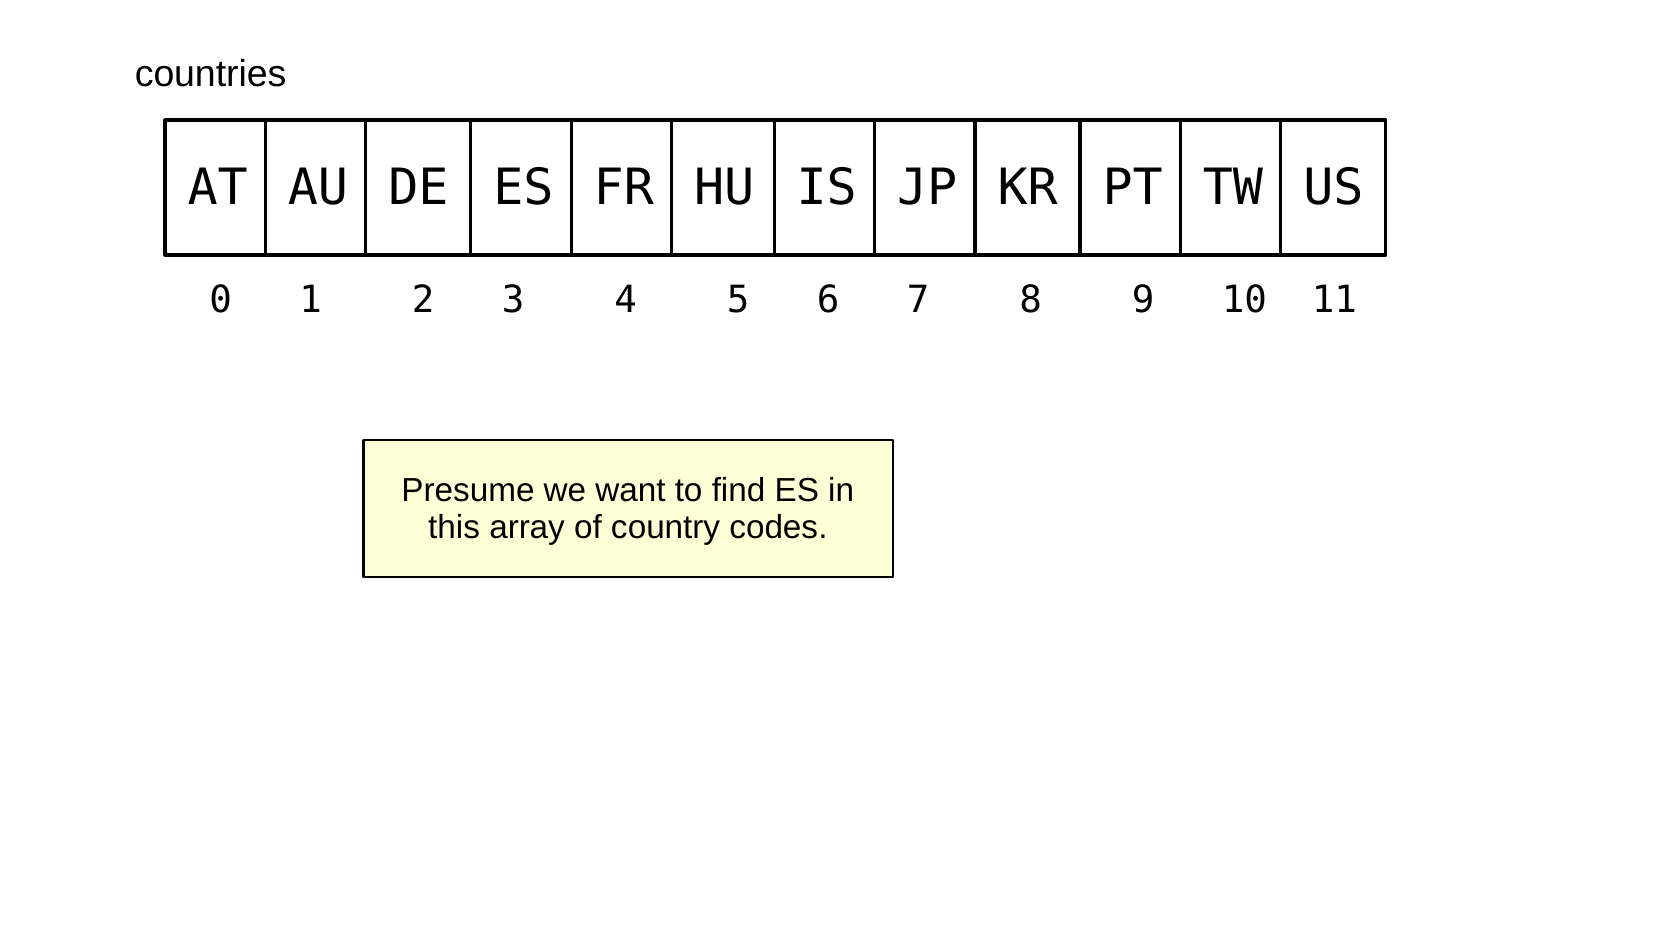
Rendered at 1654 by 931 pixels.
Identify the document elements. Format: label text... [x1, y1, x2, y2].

text_box ES [470, 120, 571, 256]
text_box TW [1180, 120, 1280, 256]
text_box DE [365, 120, 470, 256]
text_box 0 1 2 3 4 5 6 7 8 9 10 11 [194, 270, 1372, 329]
text_box IS [774, 120, 874, 256]
text_box JP [874, 120, 975, 256]
text_box Presume we want to find ES in this array of country codes. [363, 440, 893, 577]
text_box KR [975, 120, 1080, 256]
text_box FR [571, 120, 671, 256]
text_box PT [1080, 120, 1180, 256]
text_box HU [671, 120, 774, 256]
text_box AU [265, 120, 365, 256]
text_box AT [165, 120, 265, 256]
text_box US [1280, 120, 1386, 256]
text_box countries [120, 45, 376, 106]
